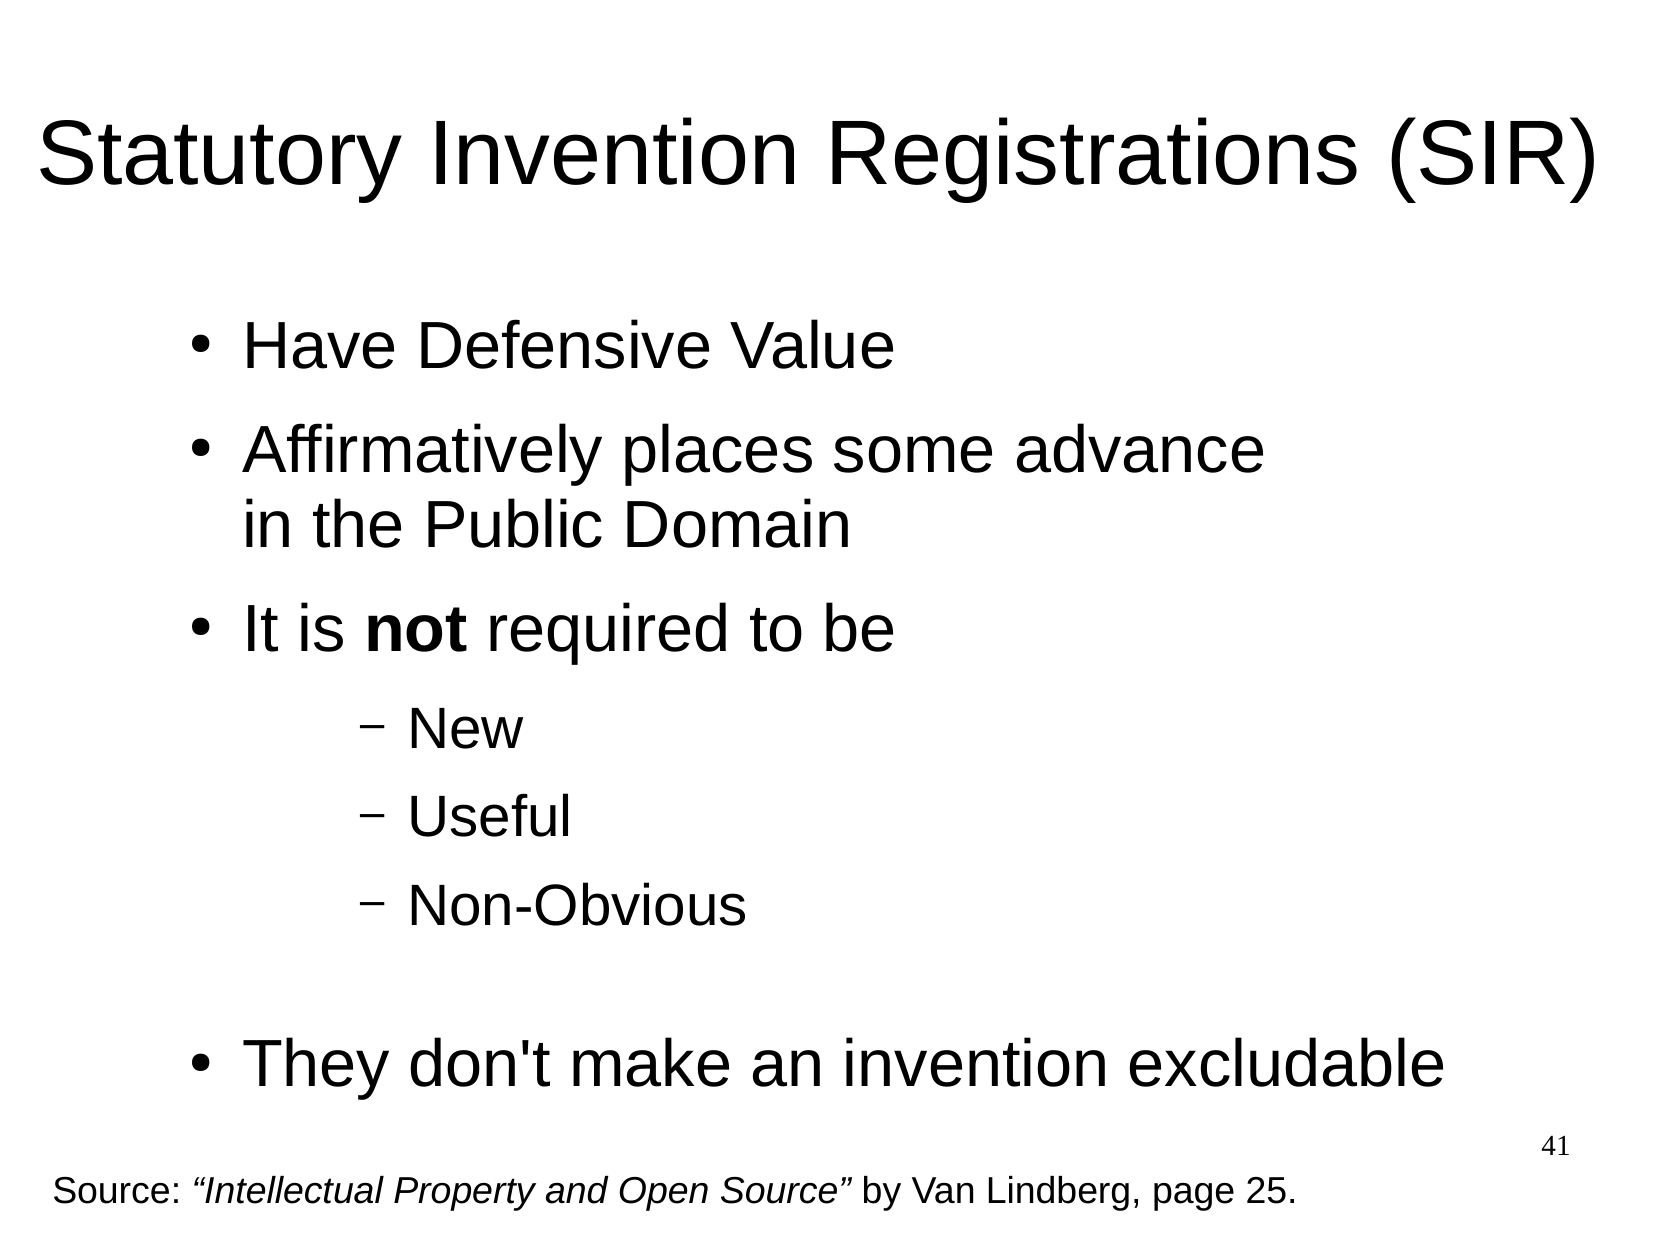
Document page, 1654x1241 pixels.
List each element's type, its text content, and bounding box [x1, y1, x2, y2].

list Have Defensive Value Affirmatively places some advance in the Public Domain It is not required to be New Useful Non-Obvious They don't make an invention excludable [171, 307, 1514, 1112]
text_box Source: “Intellectual Property and Open Source” by Van Lindberg, page 25. [37, 1162, 1613, 1220]
title Statutory Invention Registrations (SIR) [35, 49, 1603, 257]
